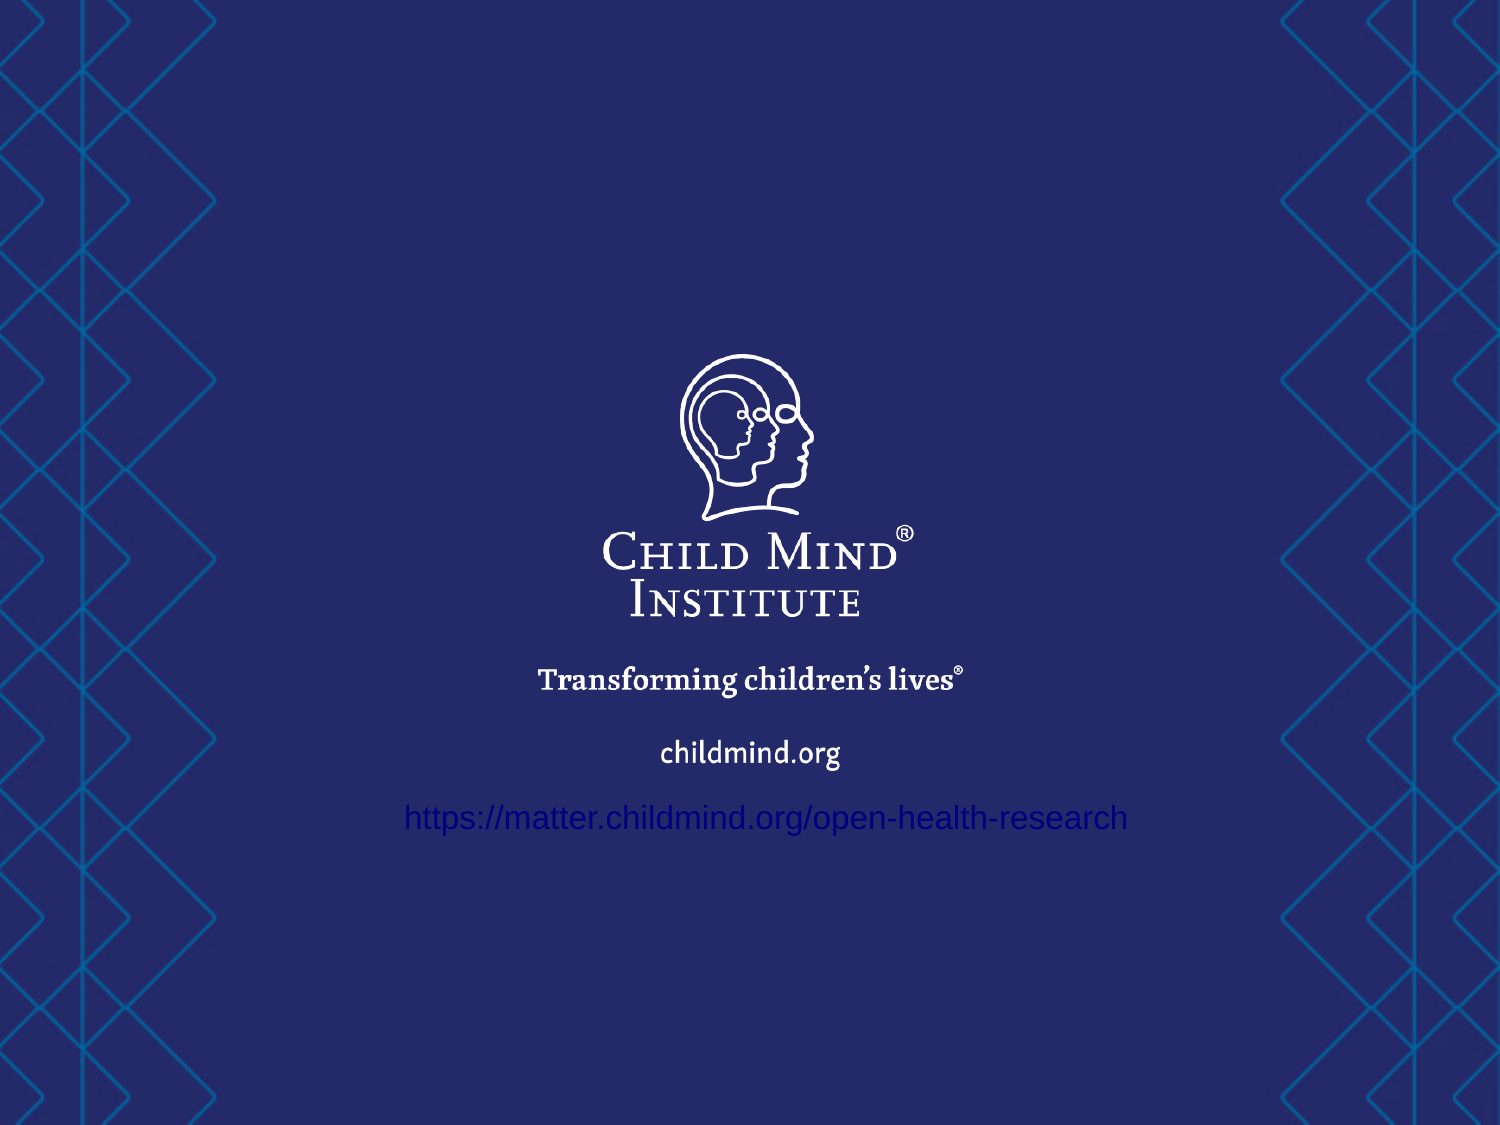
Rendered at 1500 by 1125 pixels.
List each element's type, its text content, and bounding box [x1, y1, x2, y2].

picture [0, 0, 1500, 1125]
text_box https://matter.childmind.org/open-health-research [344, 792, 1190, 849]
